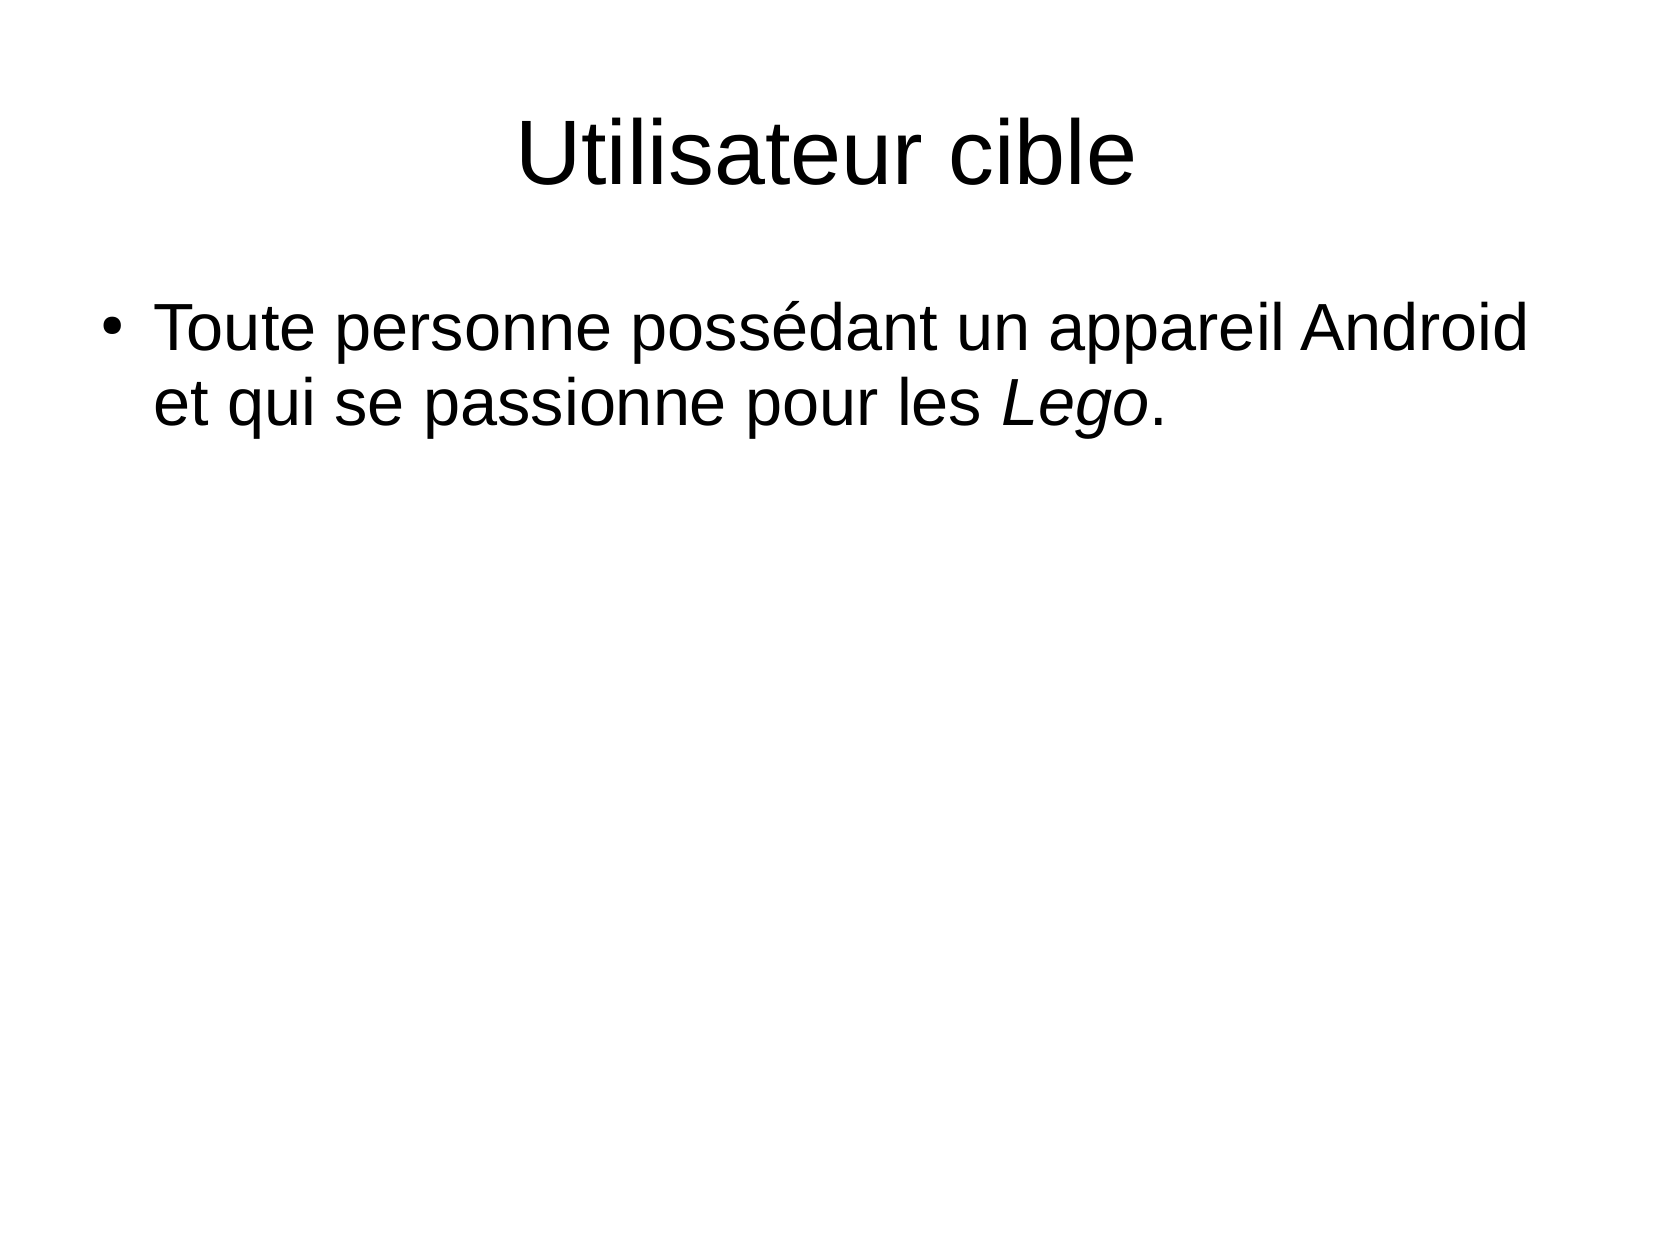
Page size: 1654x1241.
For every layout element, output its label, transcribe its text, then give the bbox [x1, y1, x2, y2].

title Utilisateur cible [82, 49, 1571, 257]
list Toute personne possédant un appareil Android et qui se passionne pour les Lego. [82, 290, 1538, 1010]
